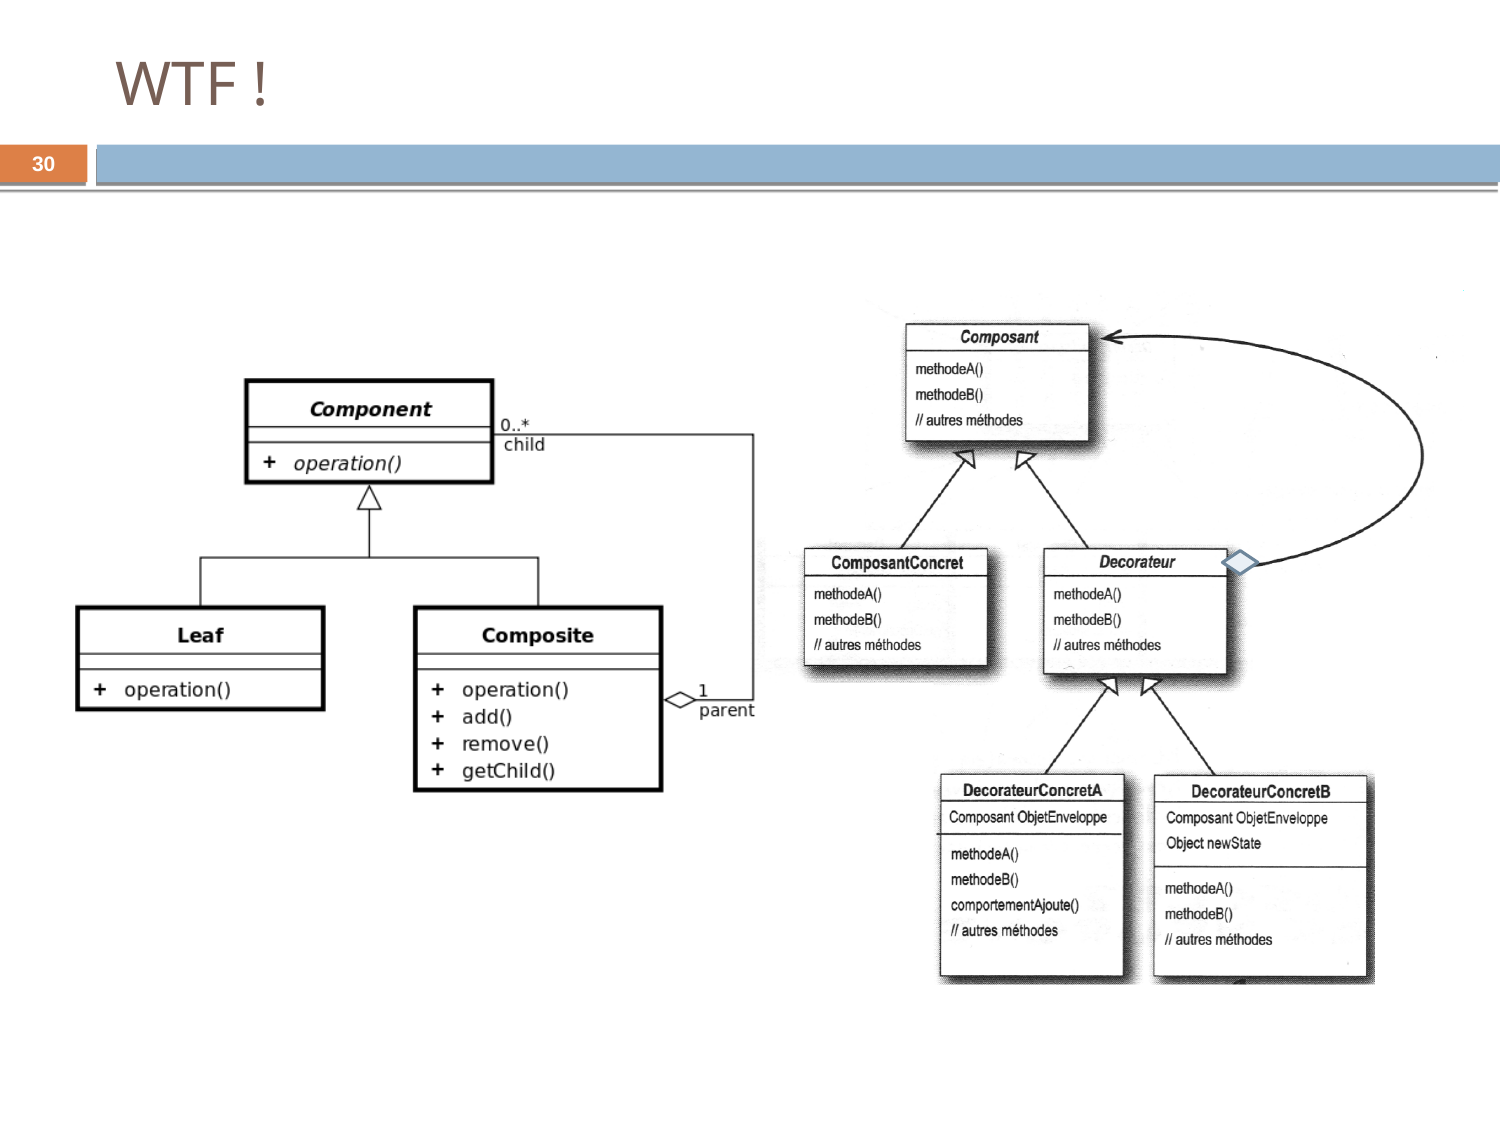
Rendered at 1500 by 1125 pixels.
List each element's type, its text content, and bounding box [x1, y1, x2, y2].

title WTF ! [100, 37, 1438, 126]
picture [47, 290, 1464, 1024]
slide_number <numéro> [0, 143, 88, 184]
text_box [1222, 550, 1258, 575]
